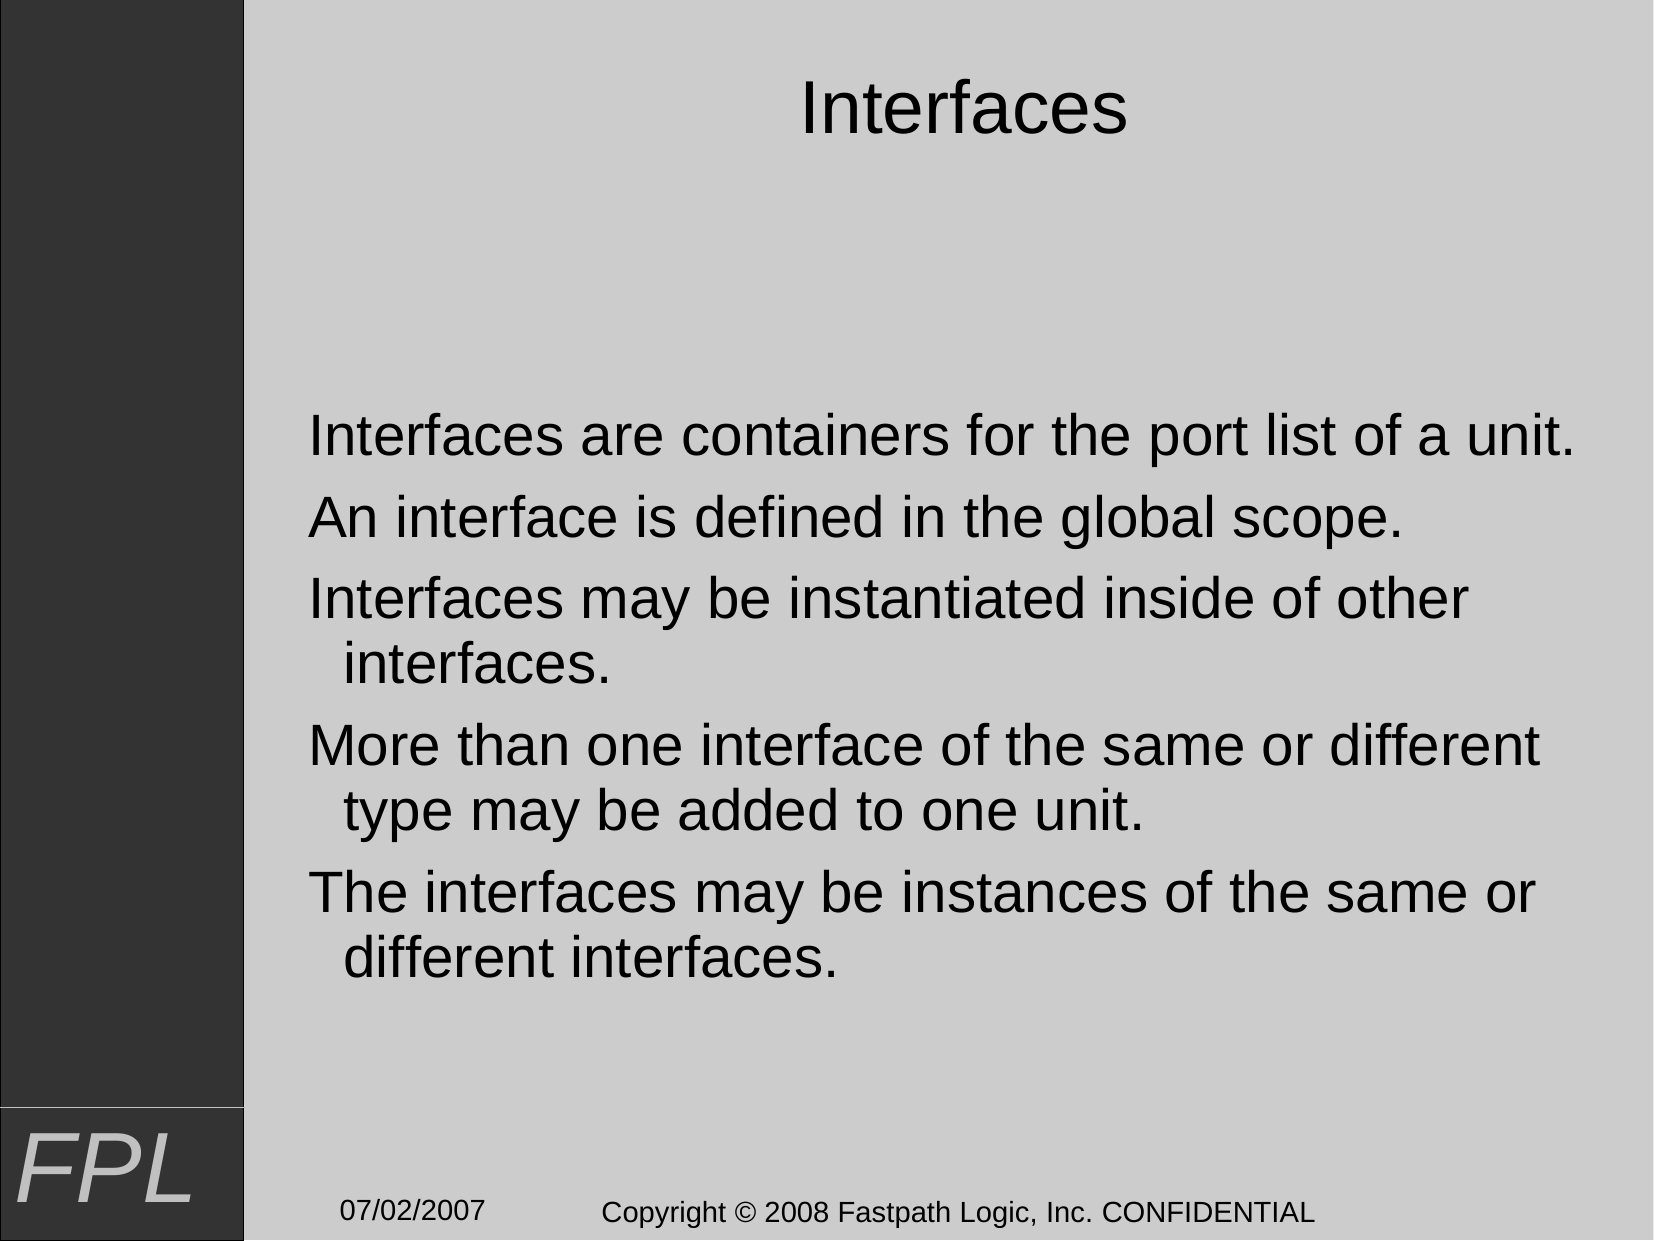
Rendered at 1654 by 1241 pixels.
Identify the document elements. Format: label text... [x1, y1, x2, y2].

title Interfaces [413, 0, 1516, 216]
subtitle Interfaces are containers for the port list of a unit. An interface is defined in the global scope. Interfaces may be instantiated inside of other interfaces. More than one interface of the same or different type may be added to one unit. The interfaces may be instances of the same or different interfaces. [272, 243, 1585, 1149]
